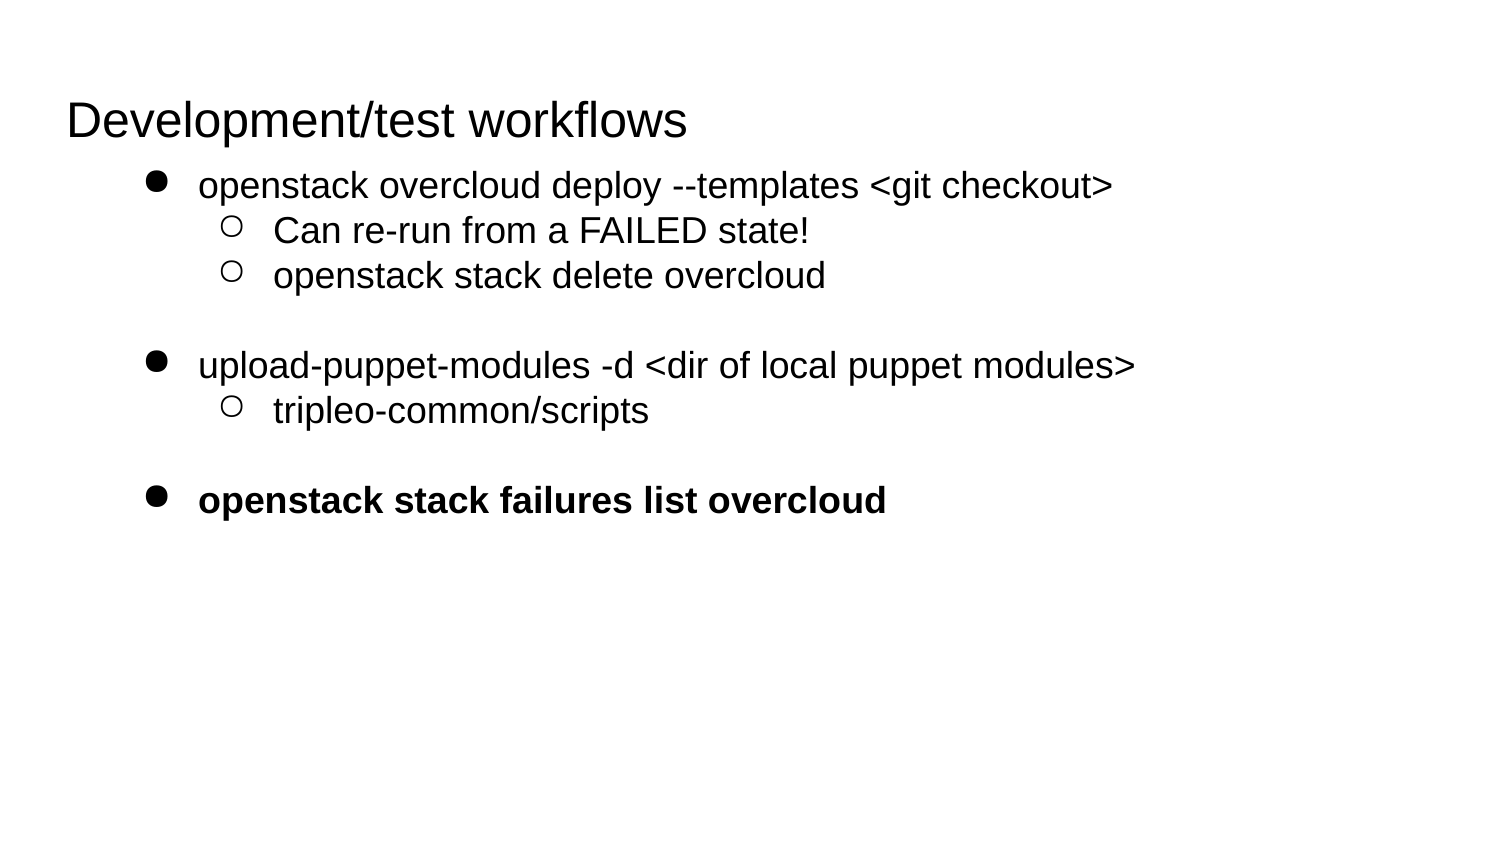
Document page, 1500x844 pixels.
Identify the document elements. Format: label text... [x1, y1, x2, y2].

title Development/test workflows [51, 72, 1449, 167]
text_box openstack overcloud deploy --templates <git checkout> Can re-run from a FAILED state! openstack stack delete overcloud upload-puppet-modules -d <dir of local puppet modules> tripleo-common/scripts openstack stack failures list overcloud [108, 145, 1340, 666]
list [75, 155, 1466, 754]
